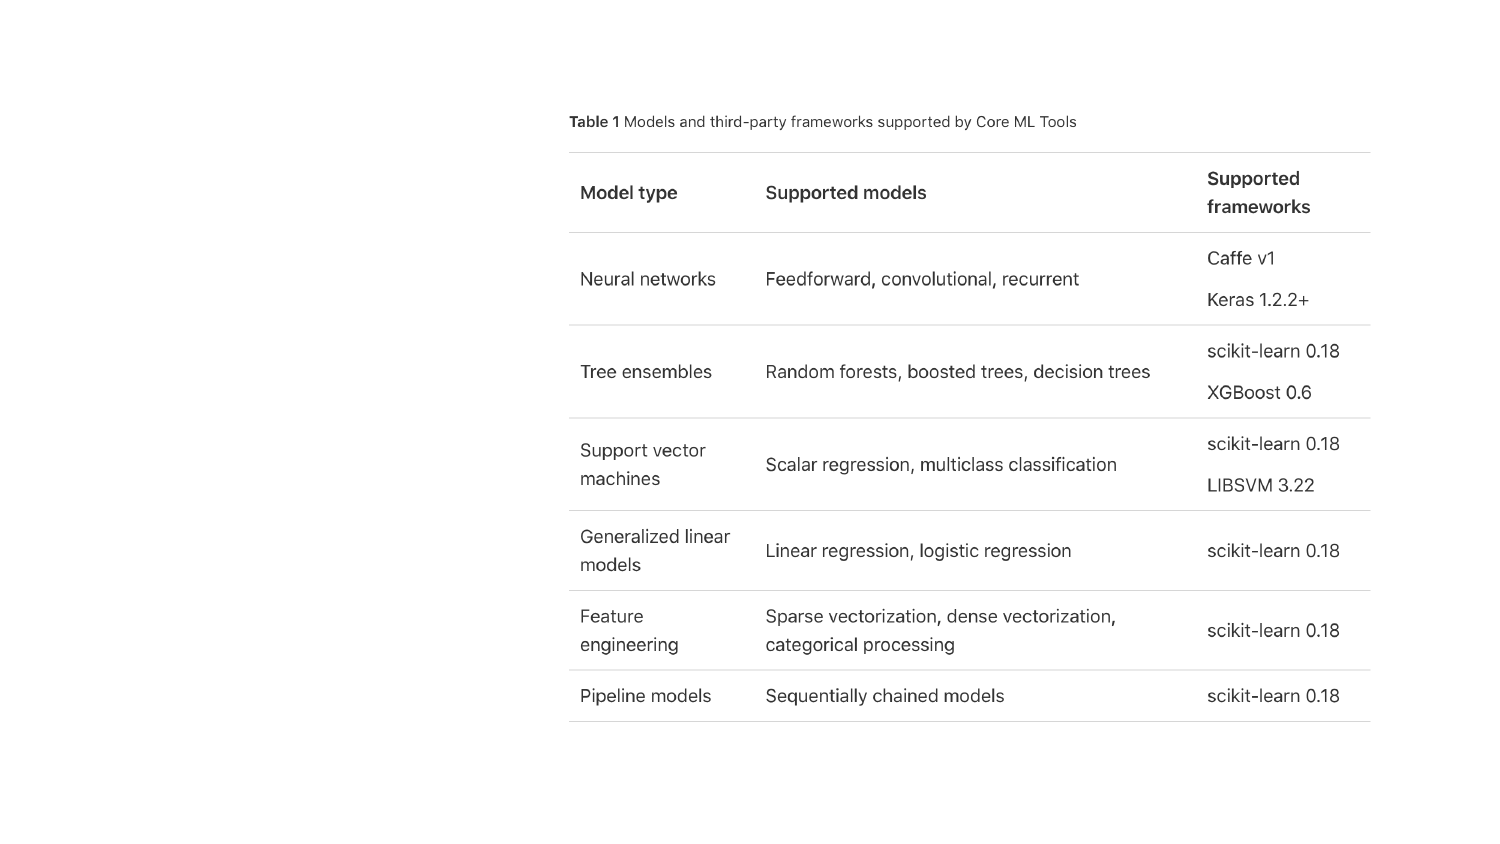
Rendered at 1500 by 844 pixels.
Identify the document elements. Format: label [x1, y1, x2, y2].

picture [514, 94, 1425, 750]
